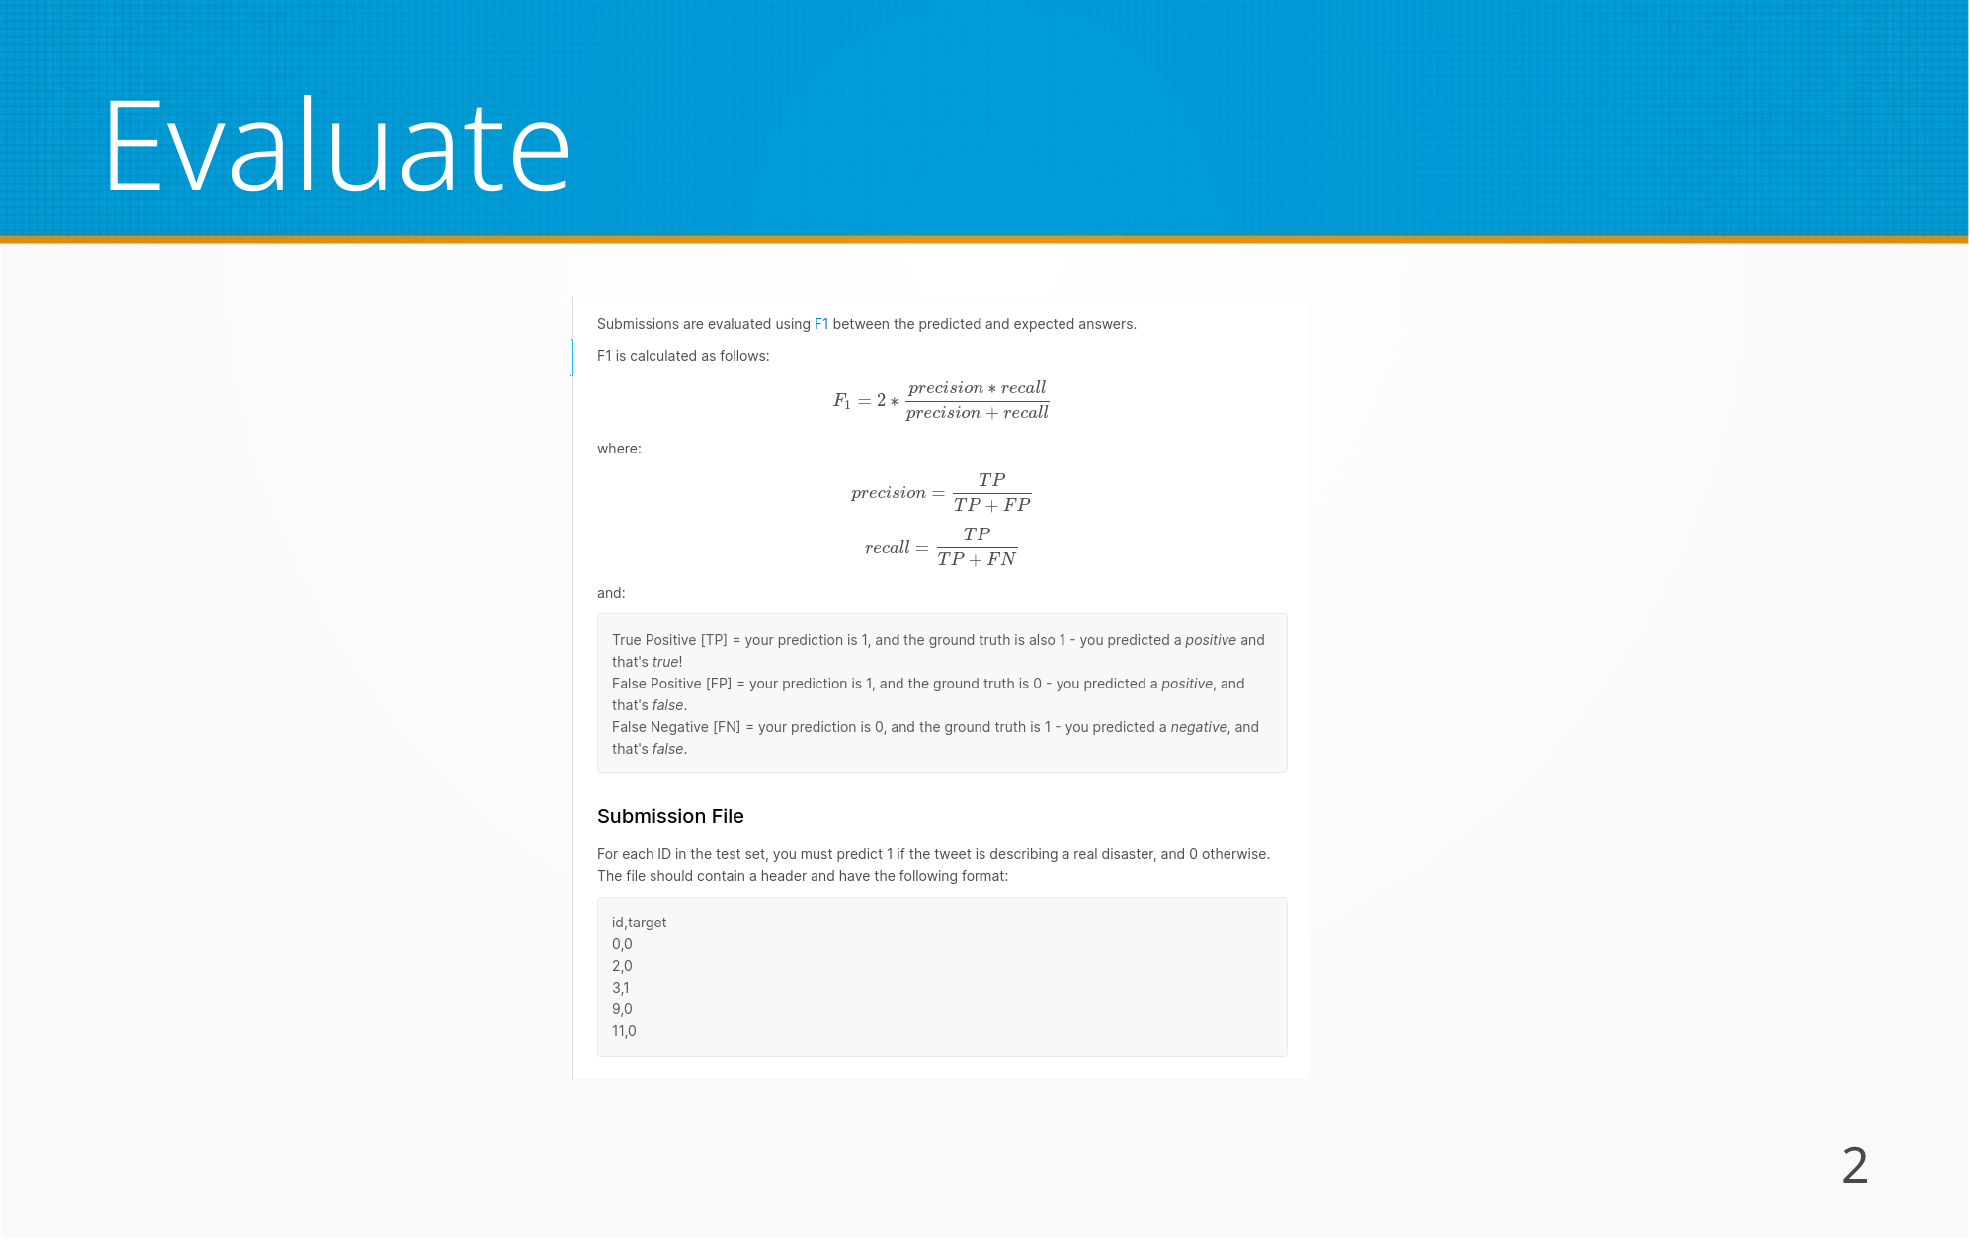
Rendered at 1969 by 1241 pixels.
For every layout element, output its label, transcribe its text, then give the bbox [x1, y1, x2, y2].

title Evaluate [98, 19, 1870, 227]
picture [0, 233, 1969, 1241]
